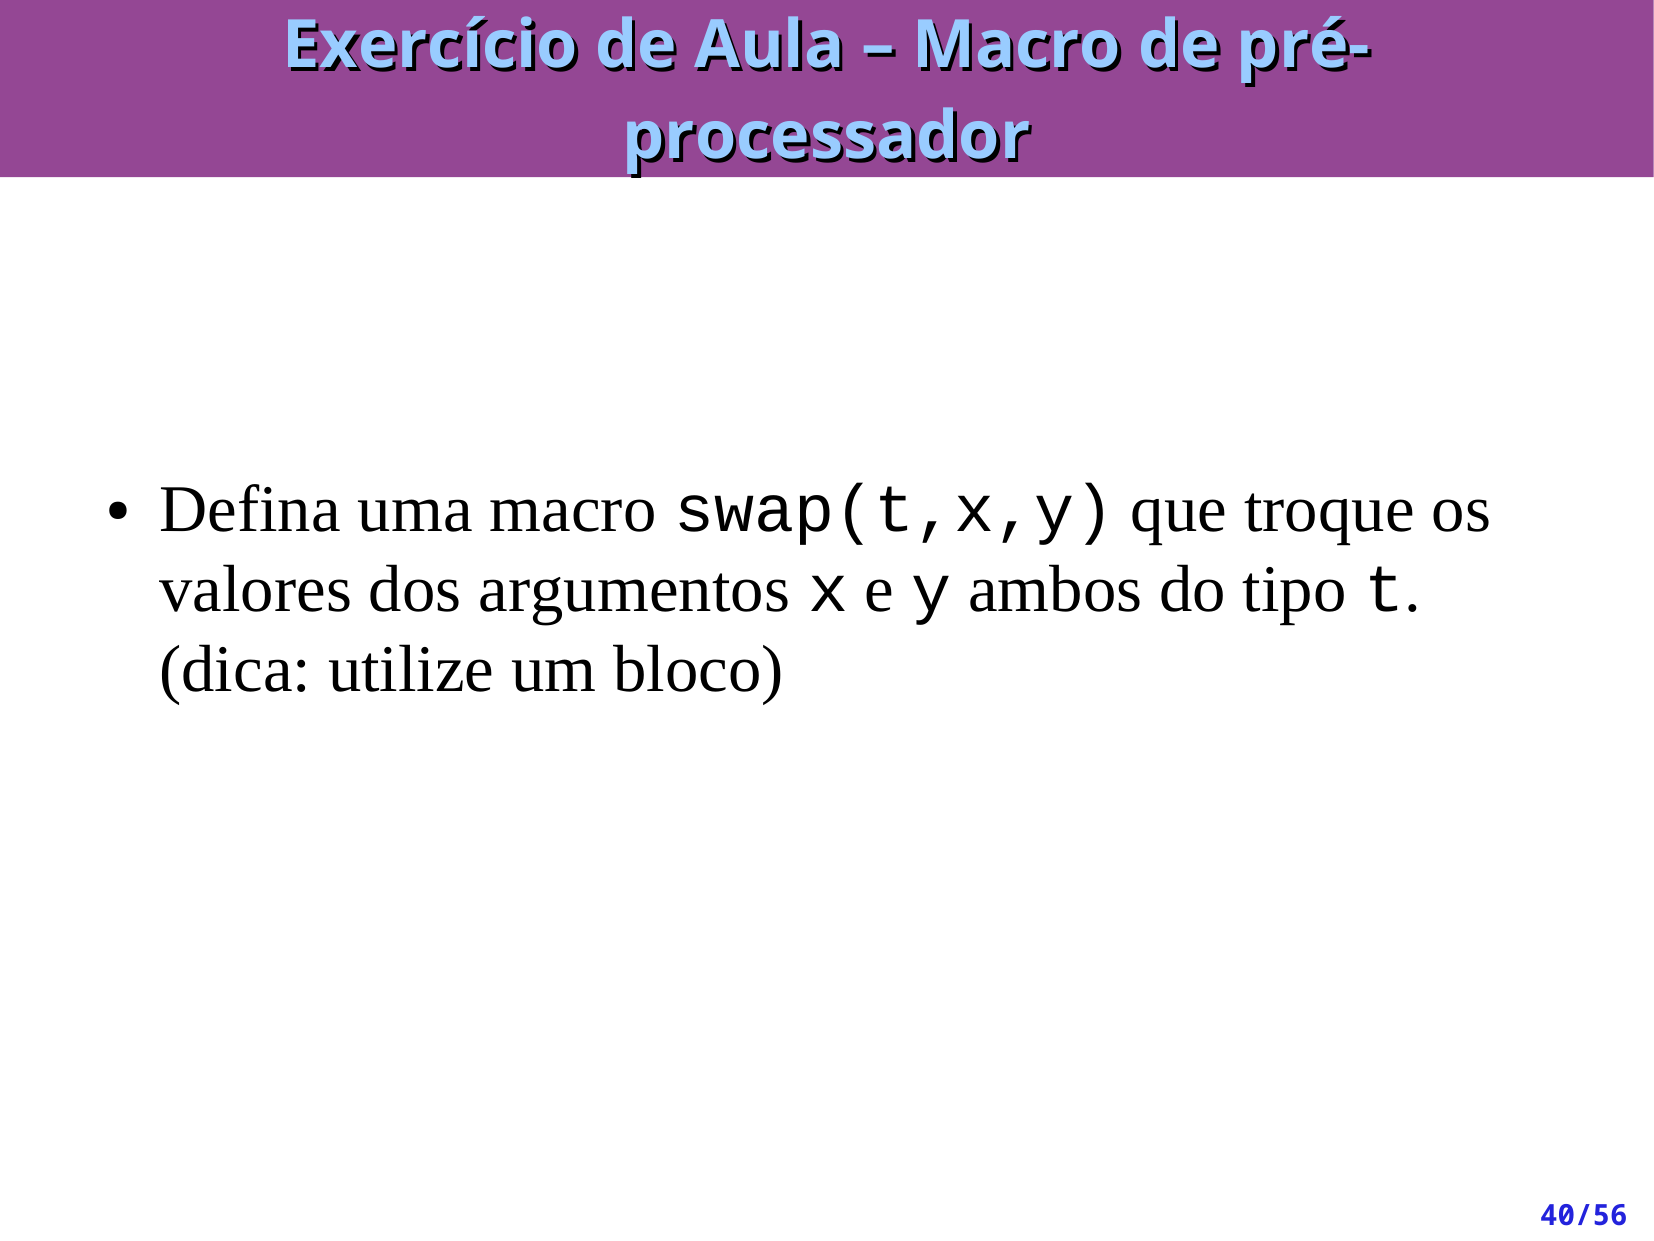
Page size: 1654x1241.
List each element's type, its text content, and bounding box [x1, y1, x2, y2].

title Exercício de Aula – Macro de pré-processador [82, 0, 1571, 176]
list Defina uma macro swap(t,x,y) que troque os valores dos argumentos x e y ambos do tipo t. (dica: utilize um bloco) [88, 472, 1577, 810]
